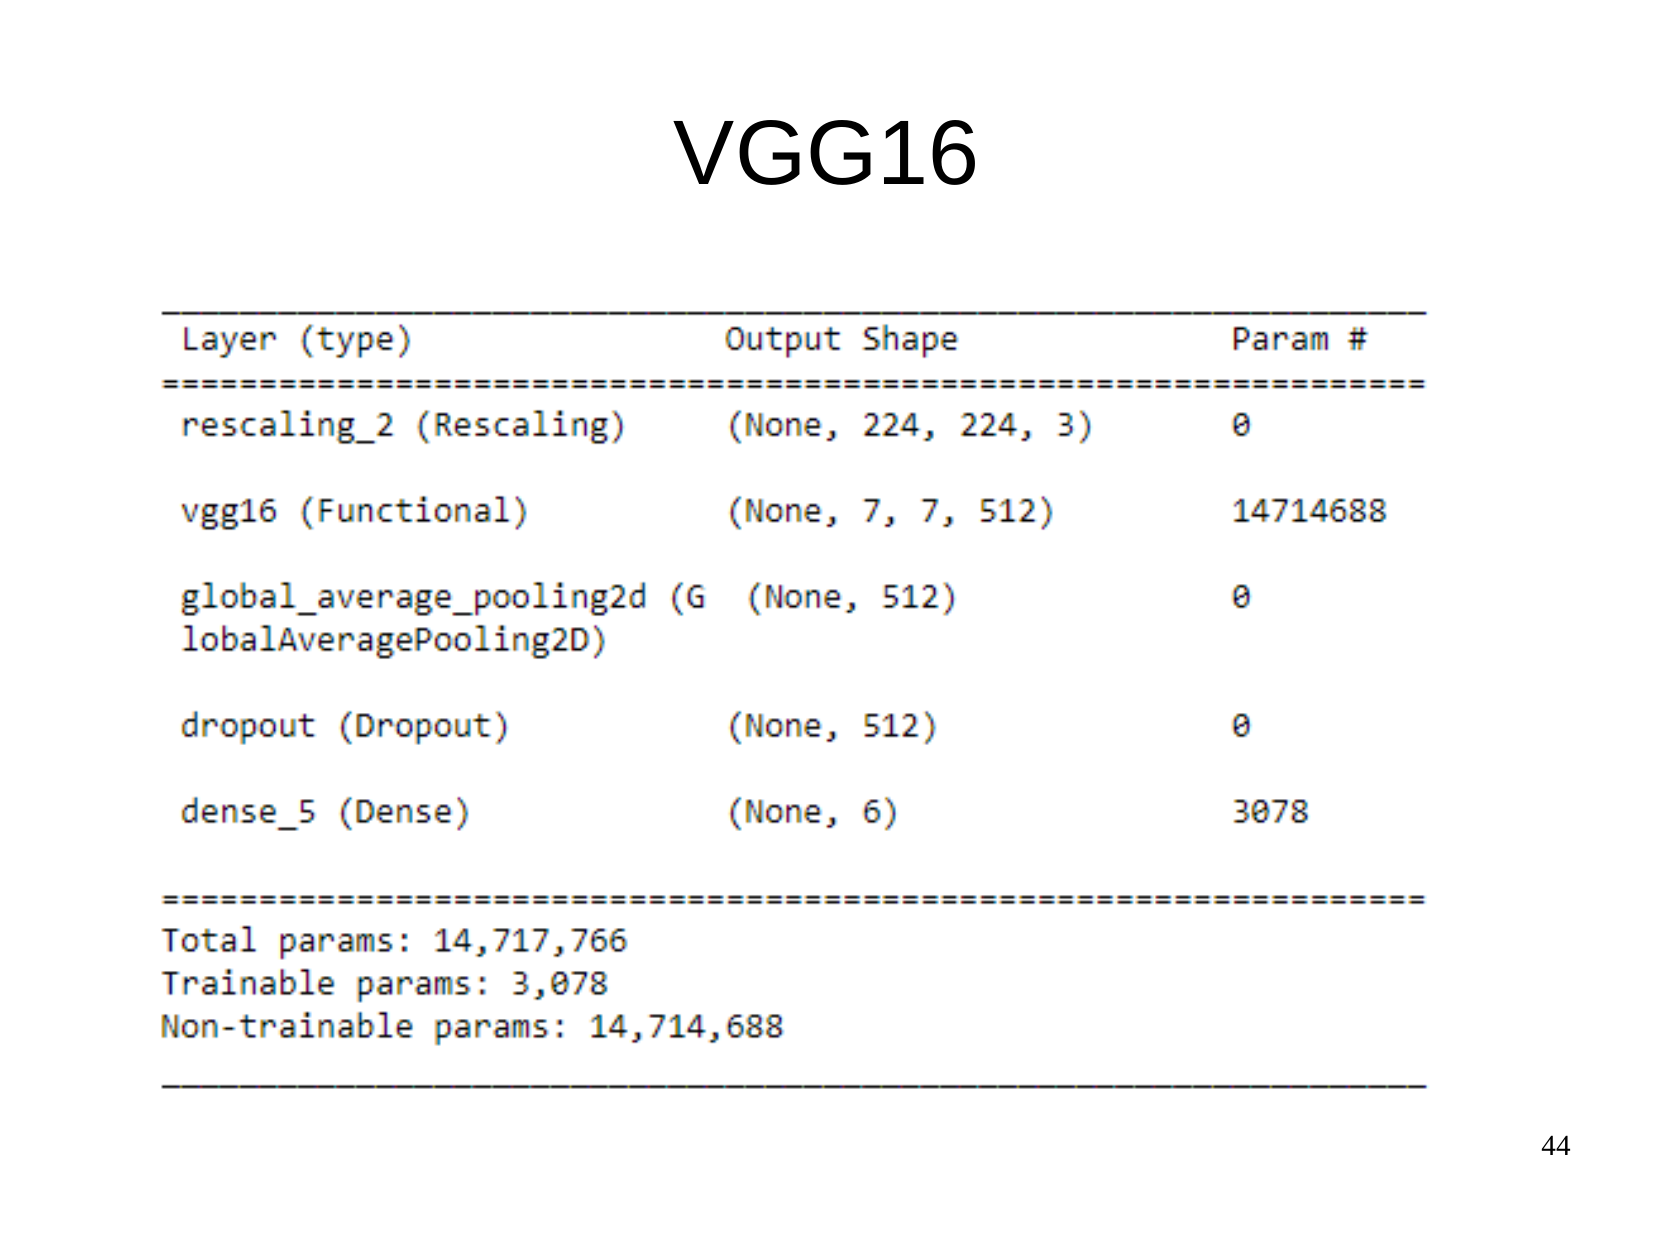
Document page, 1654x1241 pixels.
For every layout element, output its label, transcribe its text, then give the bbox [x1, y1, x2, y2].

picture [145, 290, 1508, 1109]
title VGG16 [82, 49, 1571, 257]
